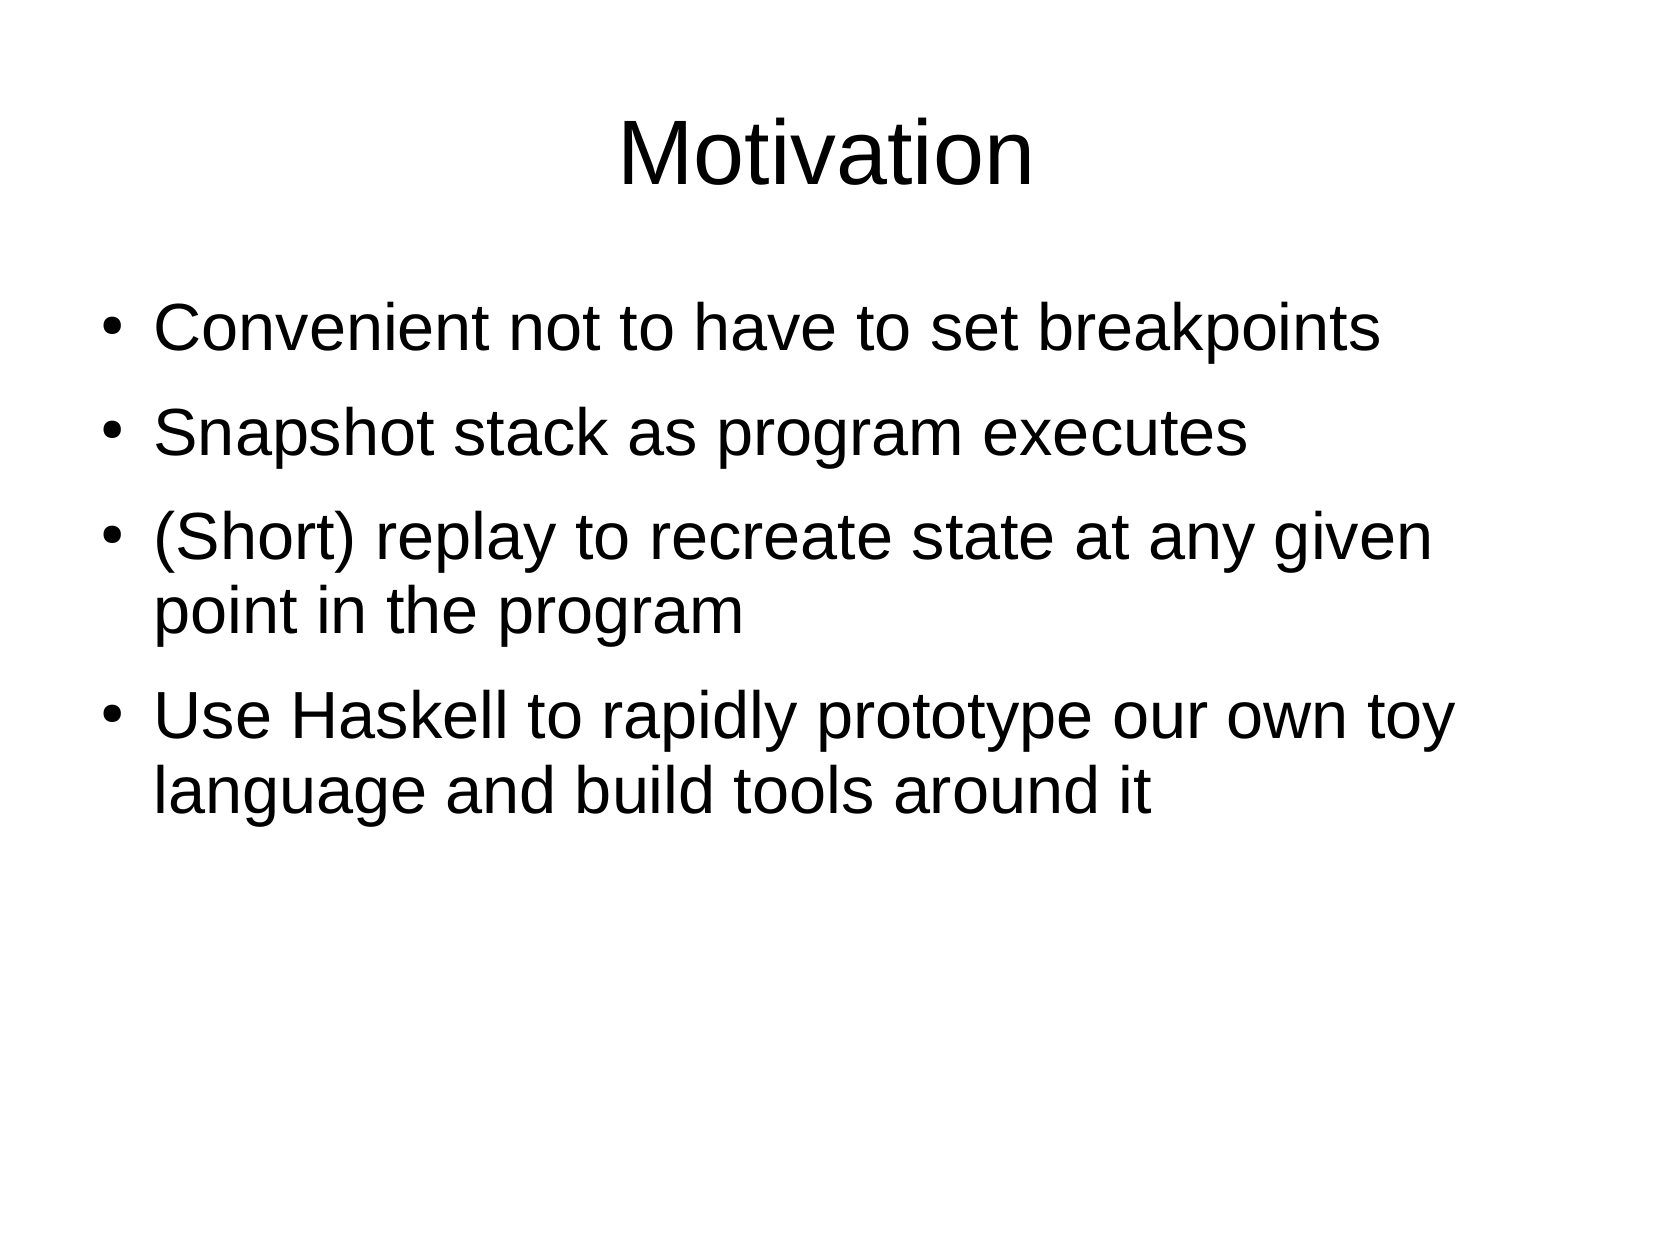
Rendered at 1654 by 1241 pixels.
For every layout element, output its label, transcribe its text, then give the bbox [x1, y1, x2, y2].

title Motivation [82, 49, 1571, 257]
list Convenient not to have to set breakpoints Snapshot stack as program executes (Short) replay to recreate state at any given point in the program Use Haskell to rapidly prototype our own toy language and build tools around it [82, 290, 1571, 1109]
